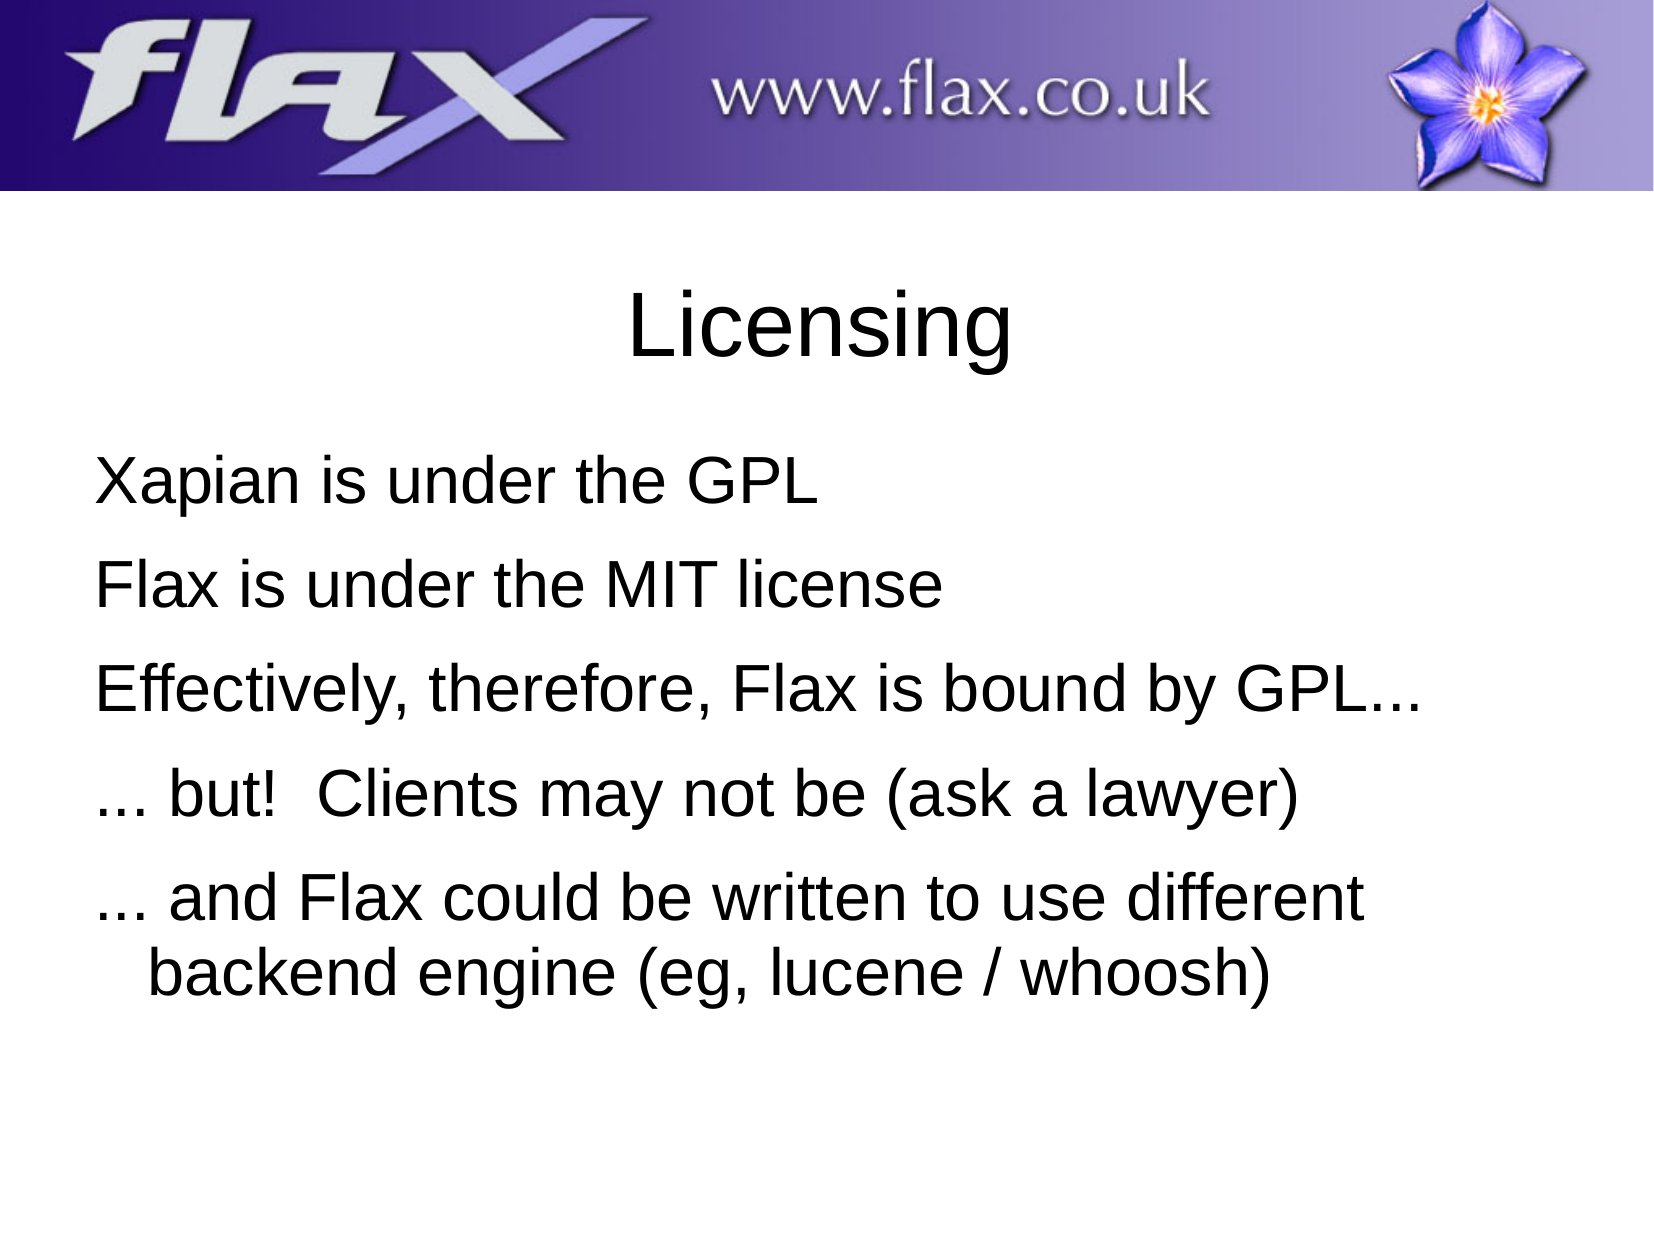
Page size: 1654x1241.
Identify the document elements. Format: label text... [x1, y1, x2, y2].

picture [0, 0, 1654, 191]
title Licensing [76, 236, 1565, 414]
list Xapian is under the GPL Flax is under the MIT license Effectively, therefore, Flax is bound by GPL... ... but! Clients may not be (ask a lawyer) ... and Flax could be written to use different backend engine (eg, lucene / whoosh) [76, 442, 1565, 1094]
